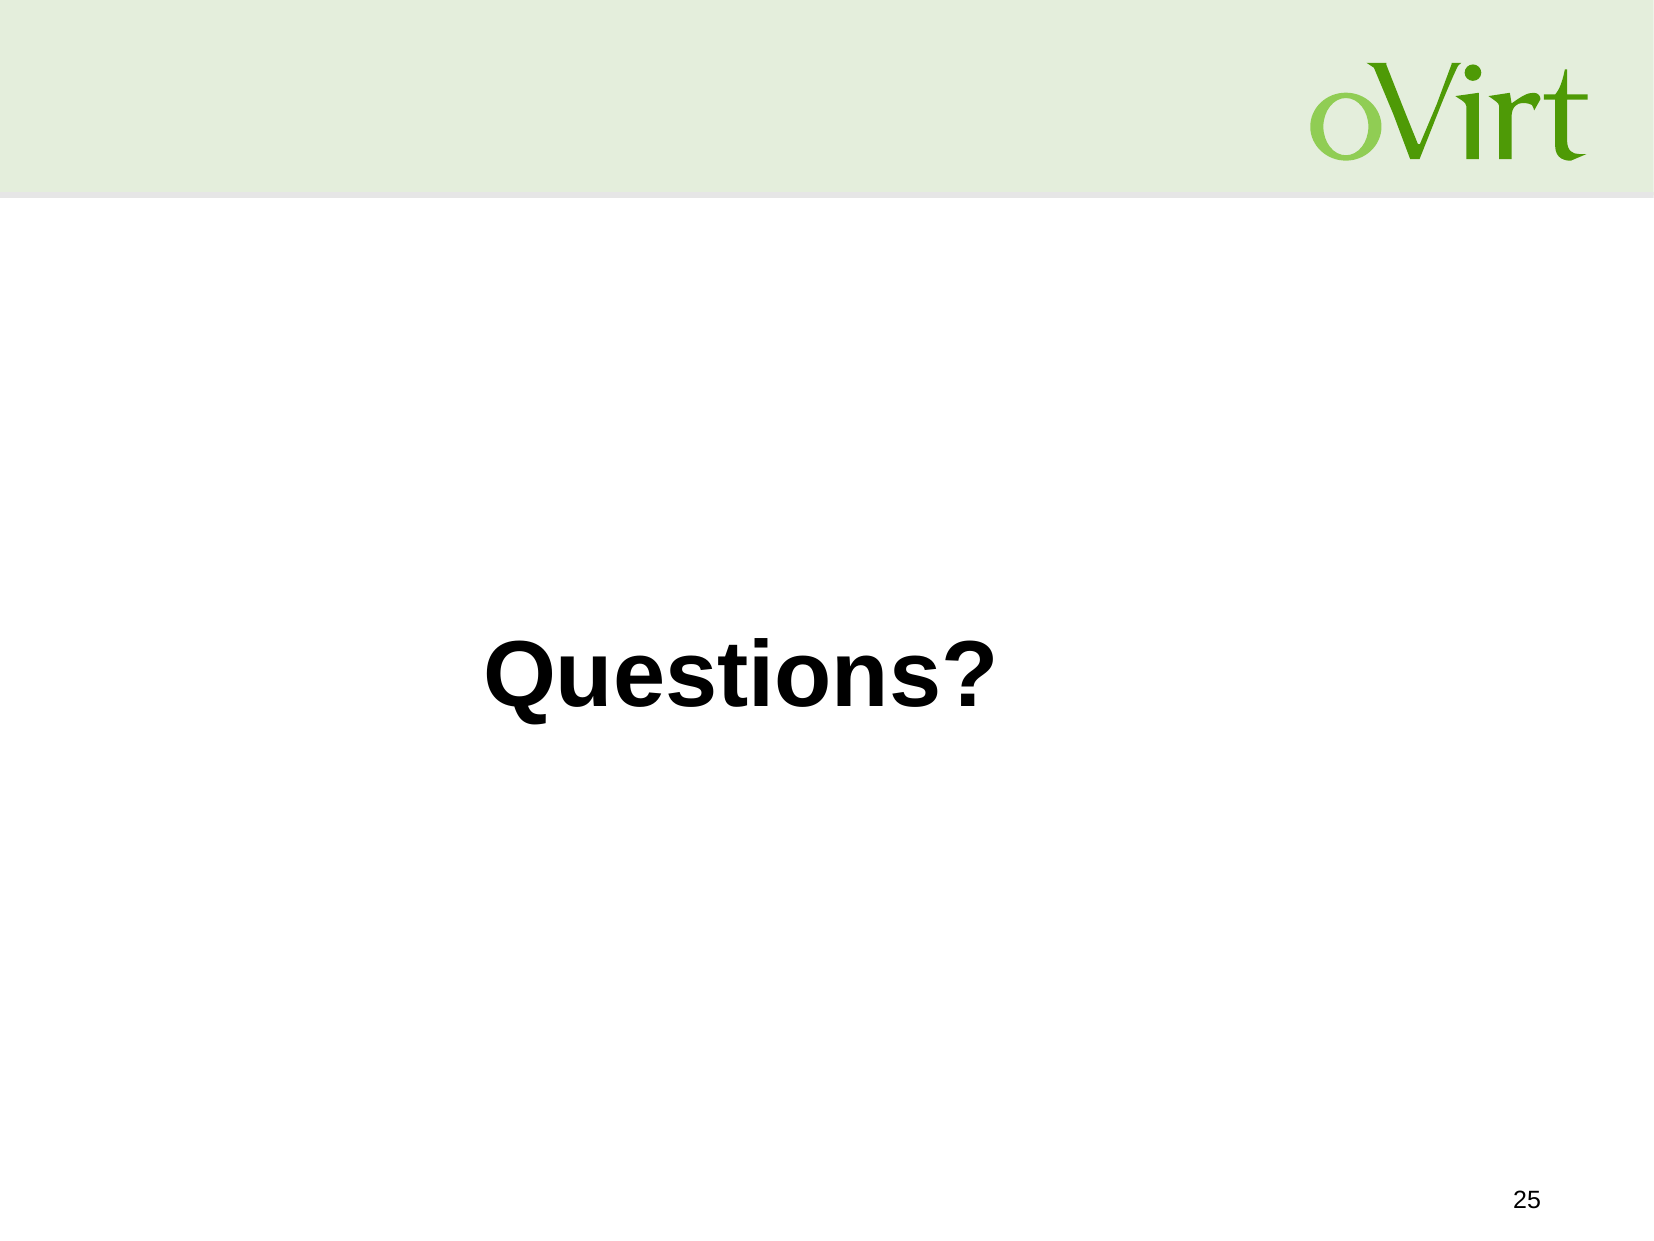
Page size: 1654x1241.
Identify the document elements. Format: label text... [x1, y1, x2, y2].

text_box Questions? [483, 621, 1218, 743]
